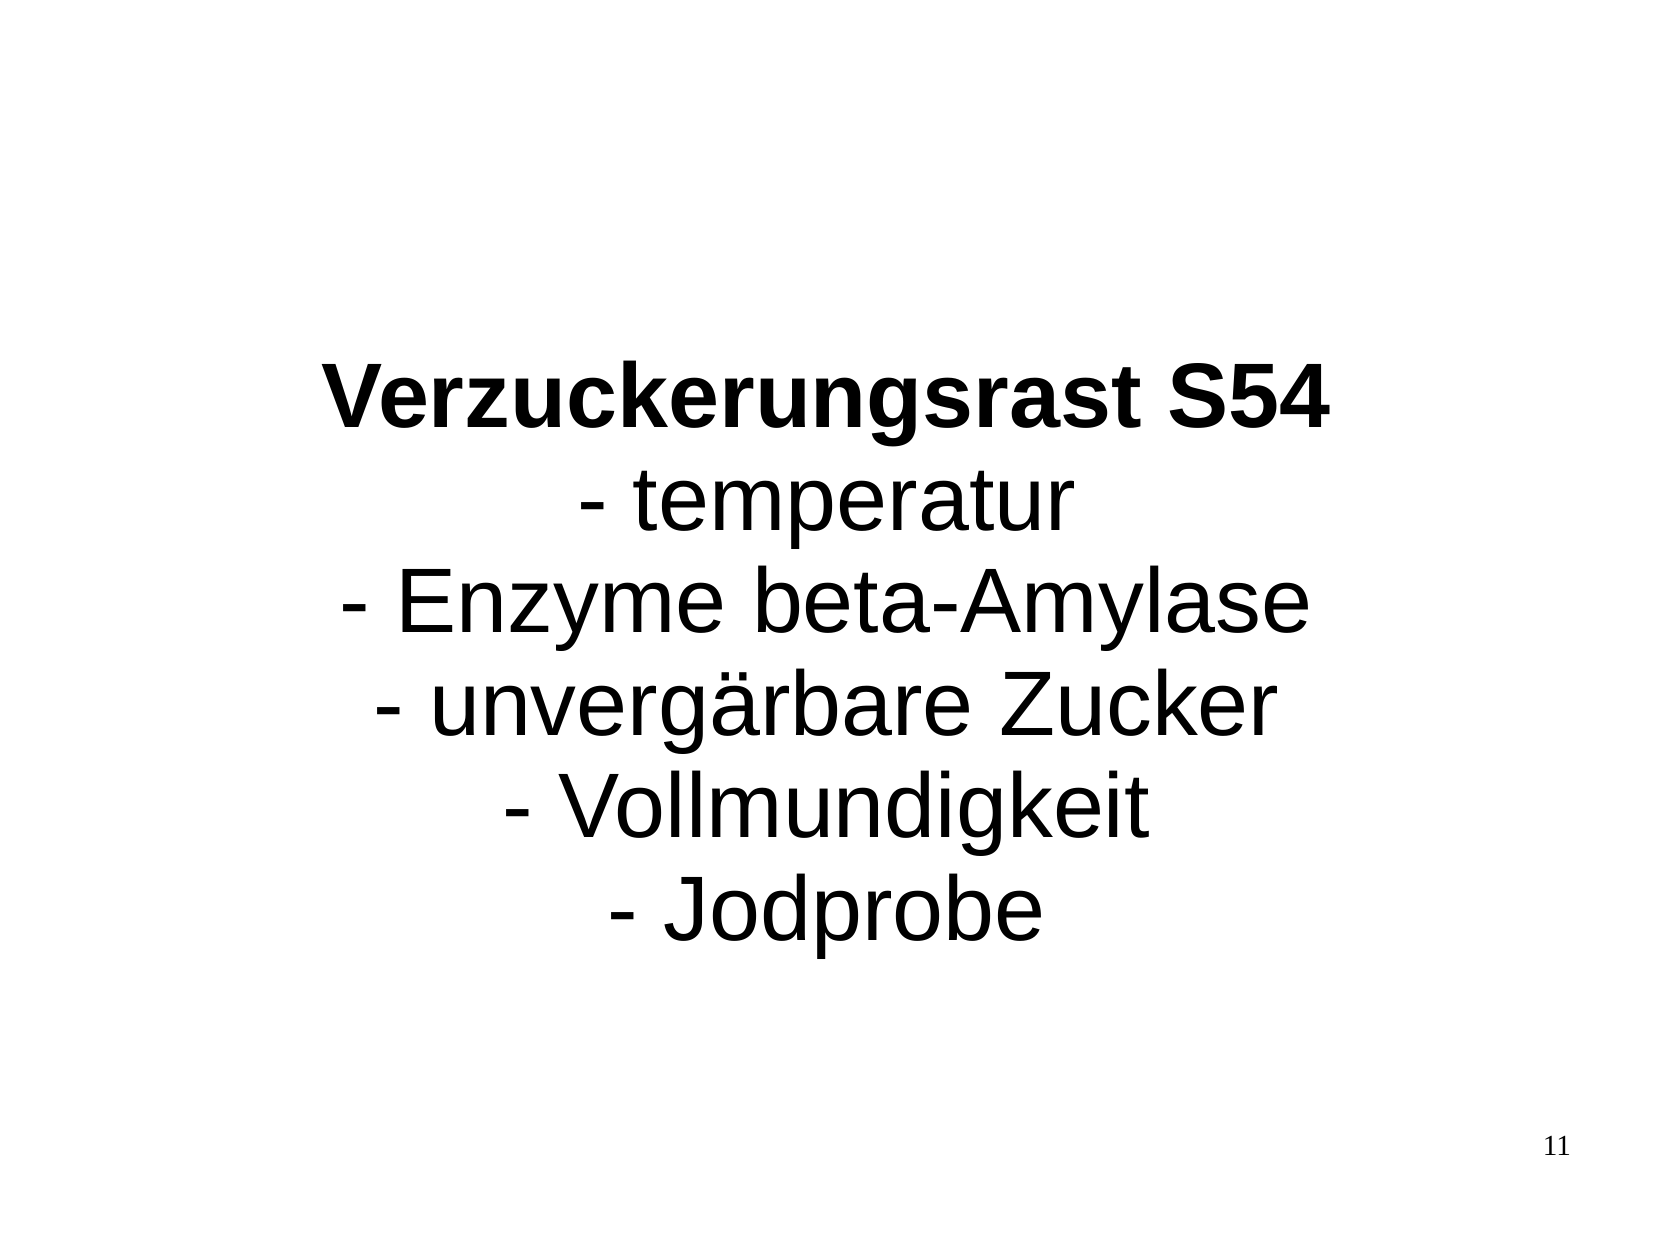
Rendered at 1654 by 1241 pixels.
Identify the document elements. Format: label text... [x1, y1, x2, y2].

title Verzuckerungsrast S54 - temperatur - Enzyme beta-Amylase - unvergärbare Zucker - Vollmundigkeit - Jodprobe [82, 344, 1571, 961]
